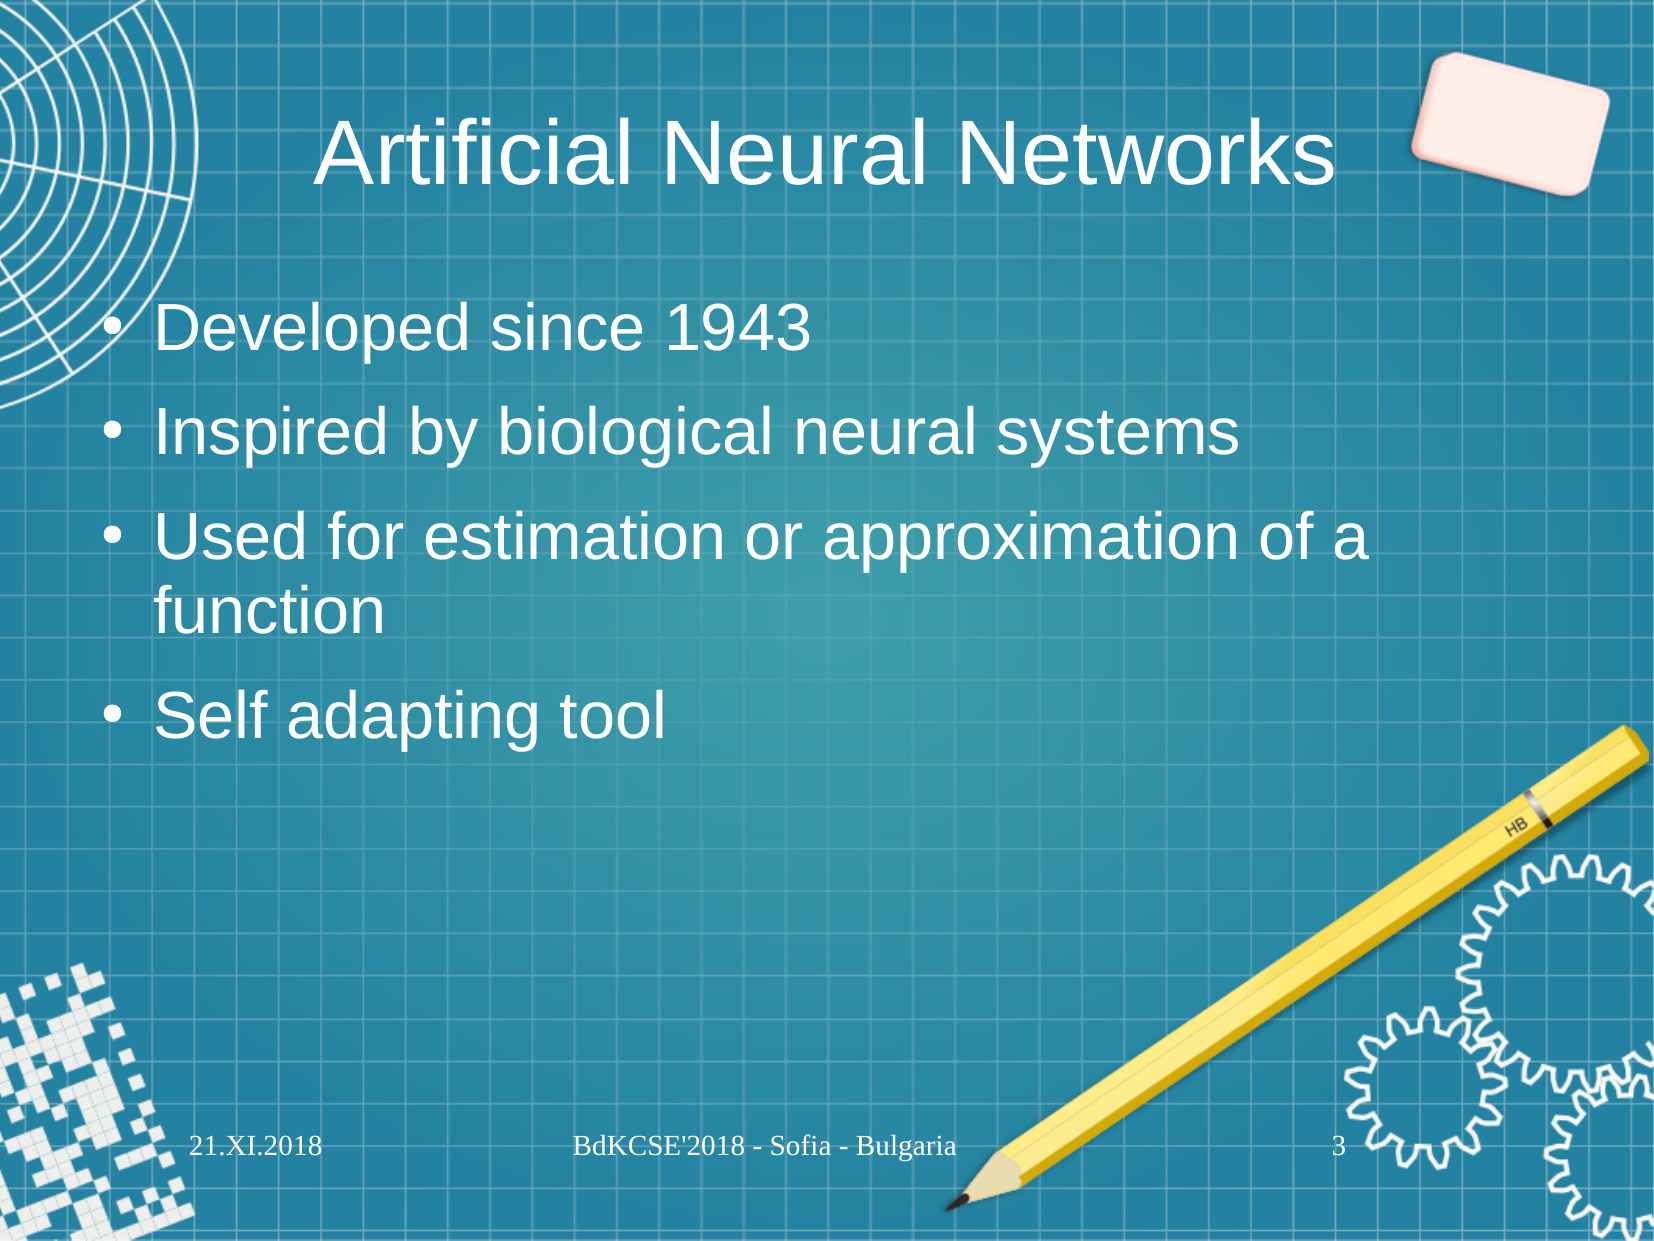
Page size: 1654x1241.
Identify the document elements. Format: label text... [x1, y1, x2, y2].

list Developed since 1943 Inspired by biological neural systems Used for estimation or approximation of a function Self adapting tool [82, 290, 1571, 1010]
picture [0, 0, 1654, 1241]
title Artificial Neural Networks [82, 49, 1571, 257]
